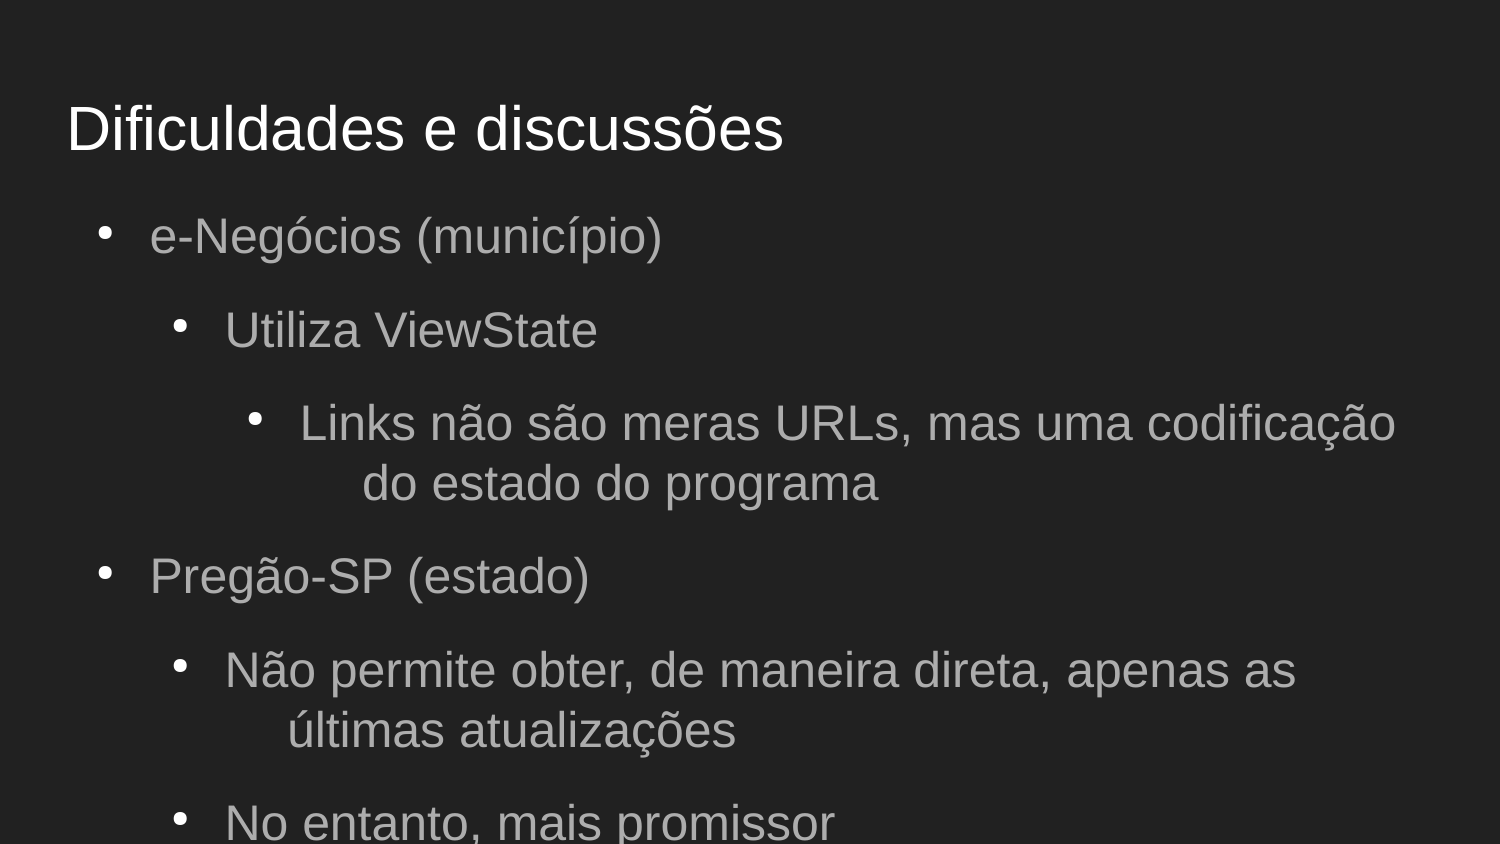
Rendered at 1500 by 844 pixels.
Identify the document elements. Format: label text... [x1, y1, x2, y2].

title Dificuldades e discussões [51, 72, 1449, 167]
list e-Negócios (município) Utiliza ViewState Links não são meras URLs, mas uma codificação do estado do programa Pregão-SP (estado) Não permite obter, de maneira direta, apenas as últimas atualizações No entanto, mais promissor [51, 189, 1449, 750]
